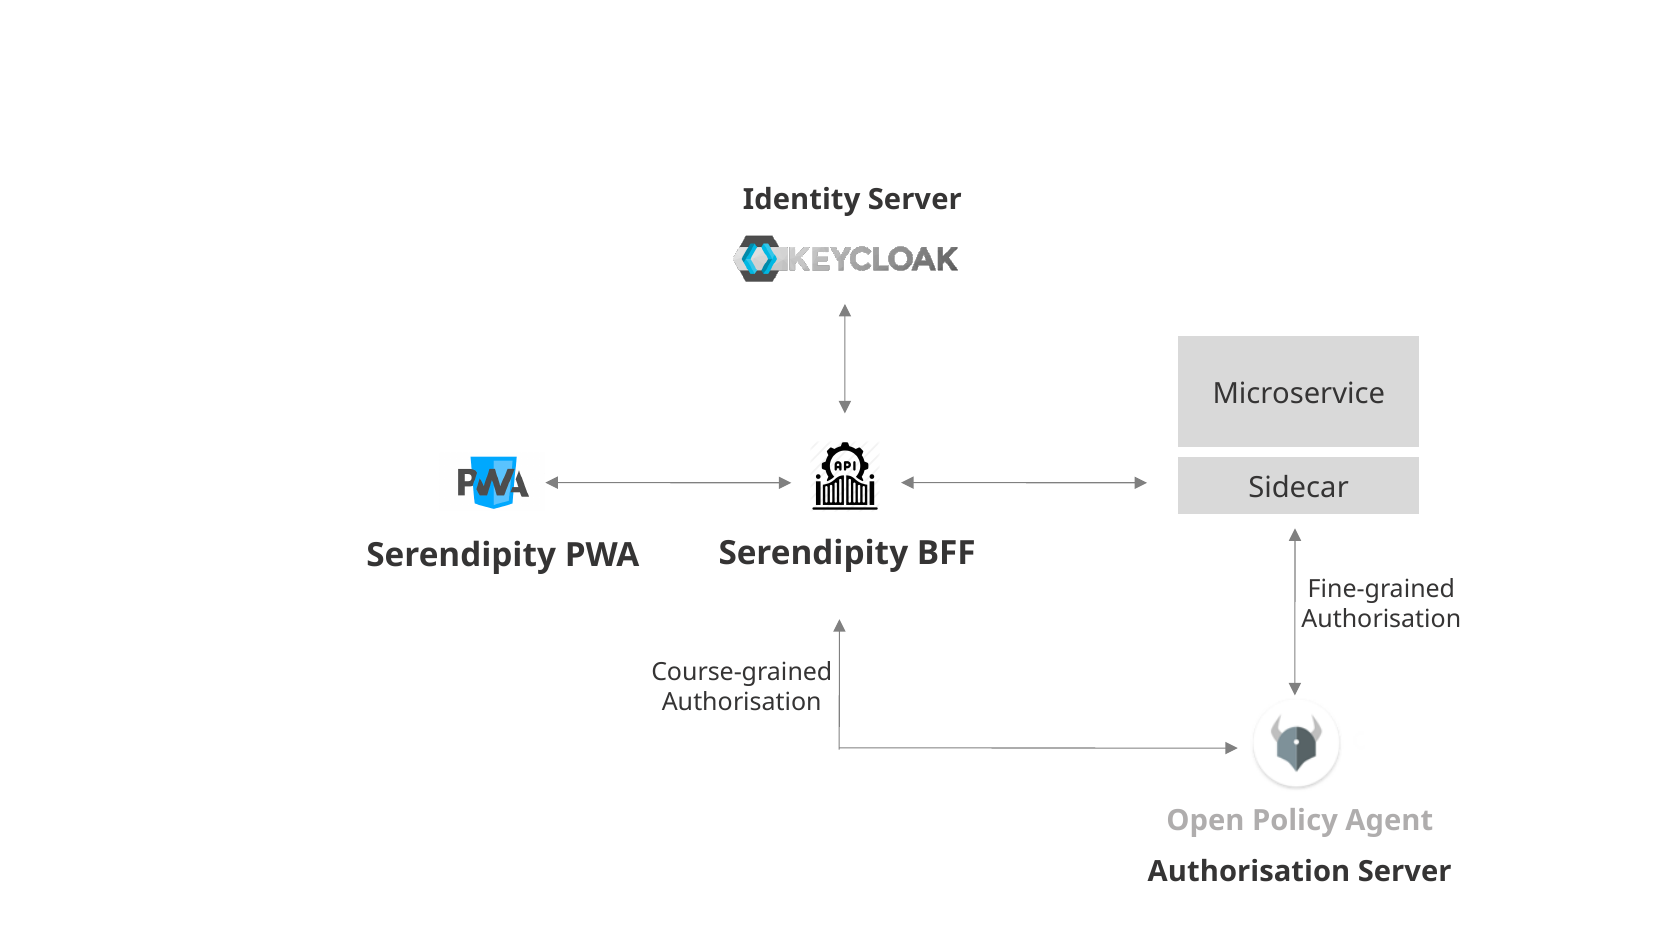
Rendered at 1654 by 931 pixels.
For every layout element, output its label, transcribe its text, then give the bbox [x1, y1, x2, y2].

text_box Serendipity PWA [336, 525, 670, 581]
picture [810, 441, 880, 512]
text_box Fine-grained Authorisation [1263, 565, 1500, 640]
text_box Serendipity BFF [684, 523, 1010, 579]
text_box Authorisation Server [1123, 844, 1476, 895]
text_box Open Policy Agent [1147, 794, 1453, 844]
picture [1237, 695, 1365, 794]
picture [729, 229, 983, 286]
picture [439, 452, 545, 511]
text_box Identity Server [712, 172, 993, 223]
text_box Course-grained Authorisation [624, 648, 860, 724]
text_box Sidecar [1178, 457, 1419, 514]
text_box Microservice [1178, 337, 1419, 447]
